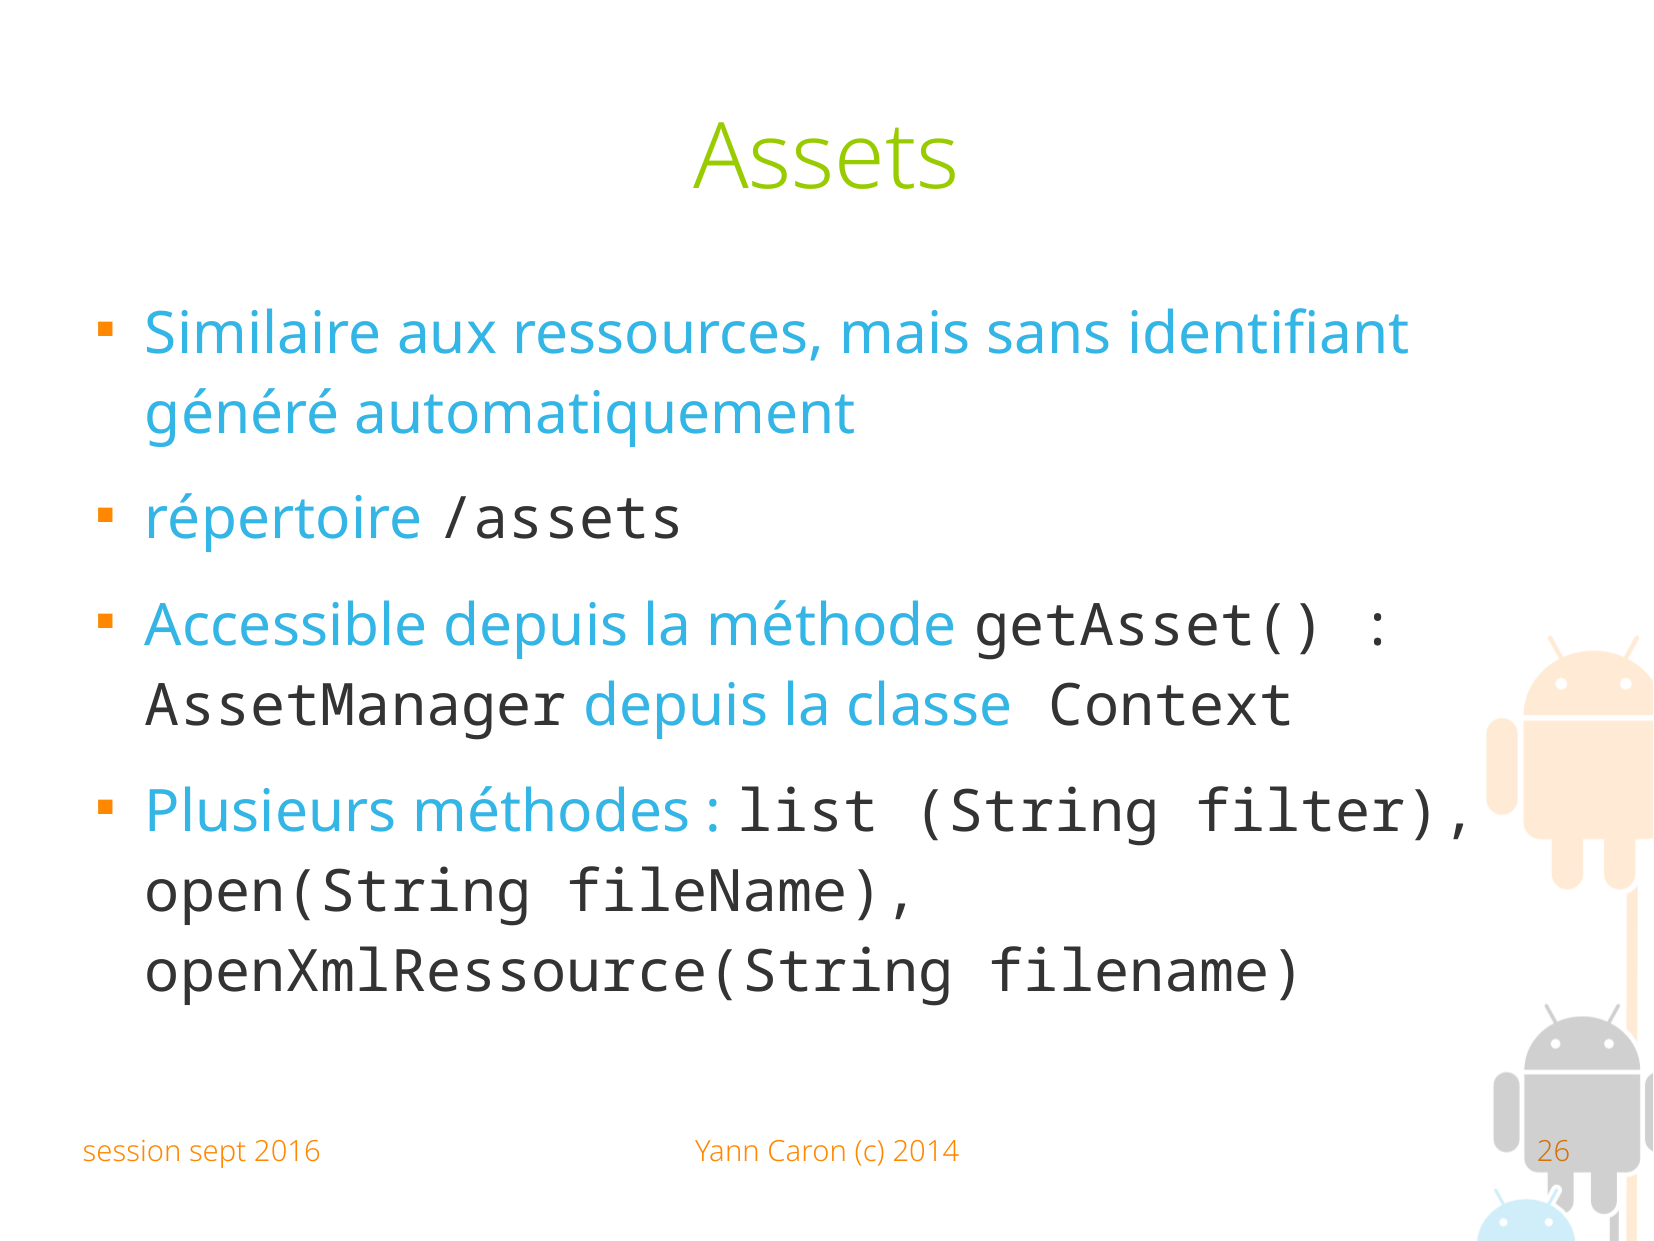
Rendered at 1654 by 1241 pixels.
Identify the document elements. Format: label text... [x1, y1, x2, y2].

list Similaire aux ressources, mais sans identifiant généré automatiquement répertoire /assets Accessible depuis la méthode getAsset() : AssetManager depuis la classe Context Plusieurs méthodes : list (String filter), open(String fileName), openXmlRessource(String filename) [82, 290, 1571, 1010]
title Assets [82, 49, 1571, 257]
picture [240, 423, 1654, 1241]
